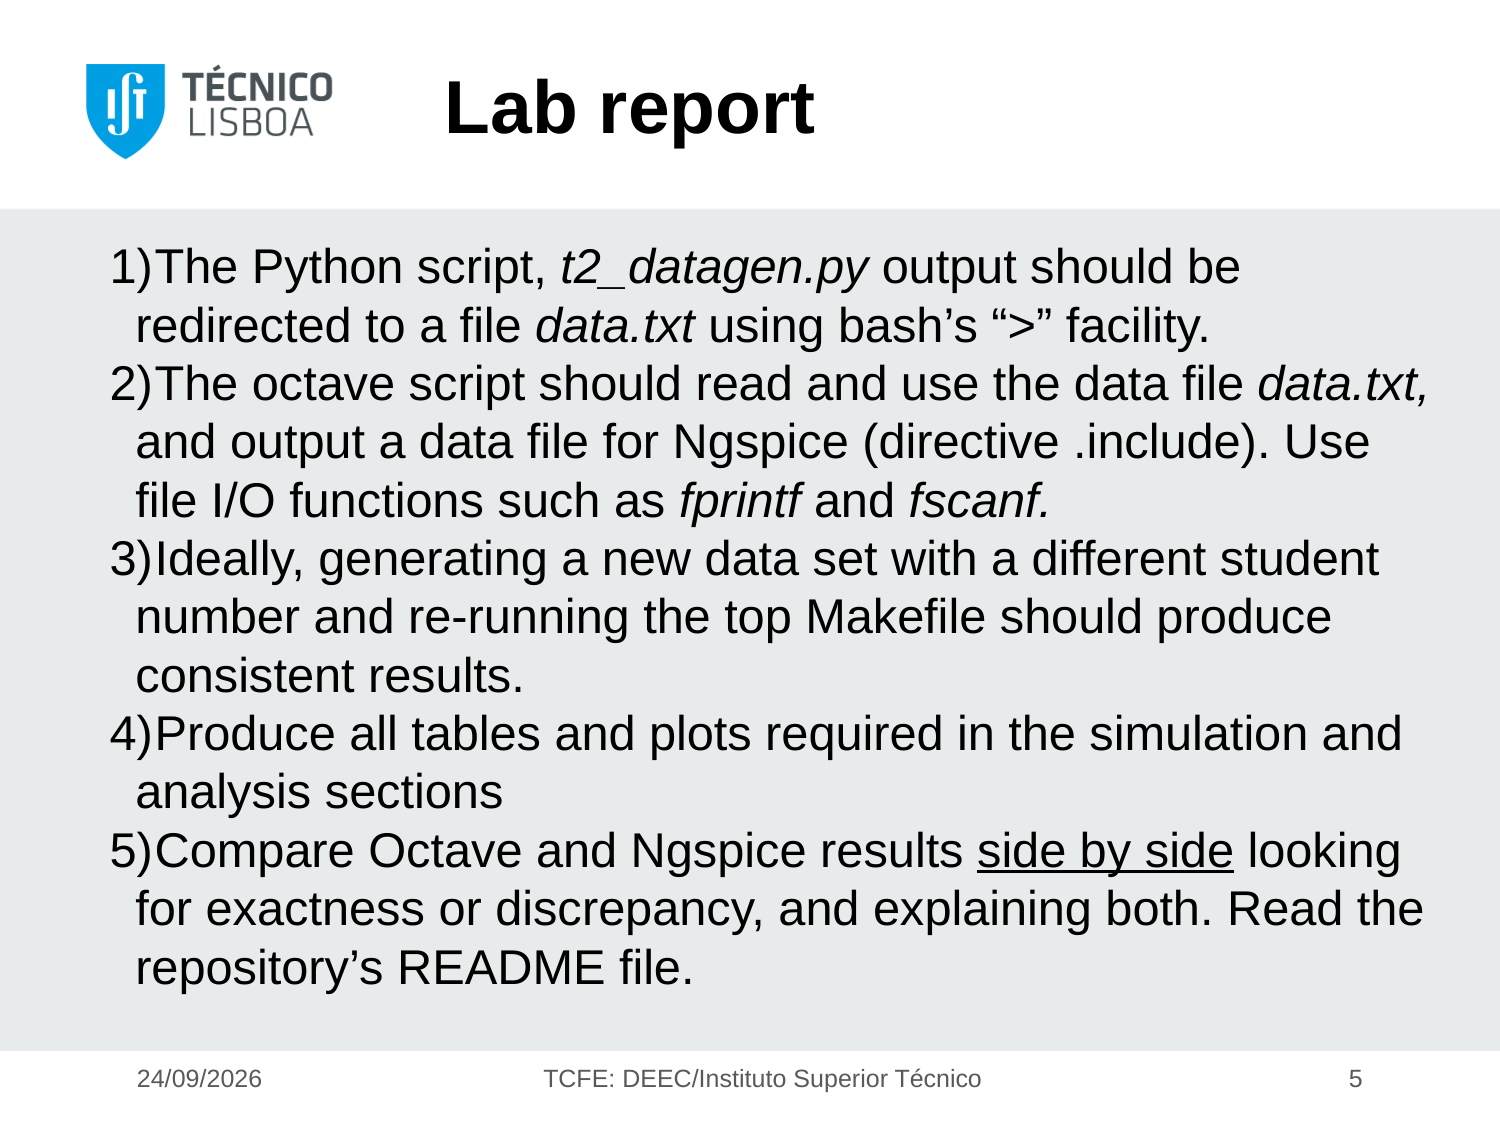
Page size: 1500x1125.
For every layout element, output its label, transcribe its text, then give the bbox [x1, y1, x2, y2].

picture [0, 0, 1500, 1125]
list The Python script, t2_datagen.py output should be redirected to a file data.txt using bash’s “>” facility. The octave script should read and use the data file data.txt, and output a data file for Ngspice (directive .include). Use file I/O functions such as fprintf and fscanf. Ideally, generating a new data set with a different student number and re-running the top Makefile should produce consistent results. Produce all tables and plots required in the simulation and analysis sections Compare Octave and Ngspice results side by side looking for exactness or discrepancy, and explaining both. Read the repository’s README file. [94, 227, 1455, 1072]
title Lab report [430, 32, 1461, 176]
